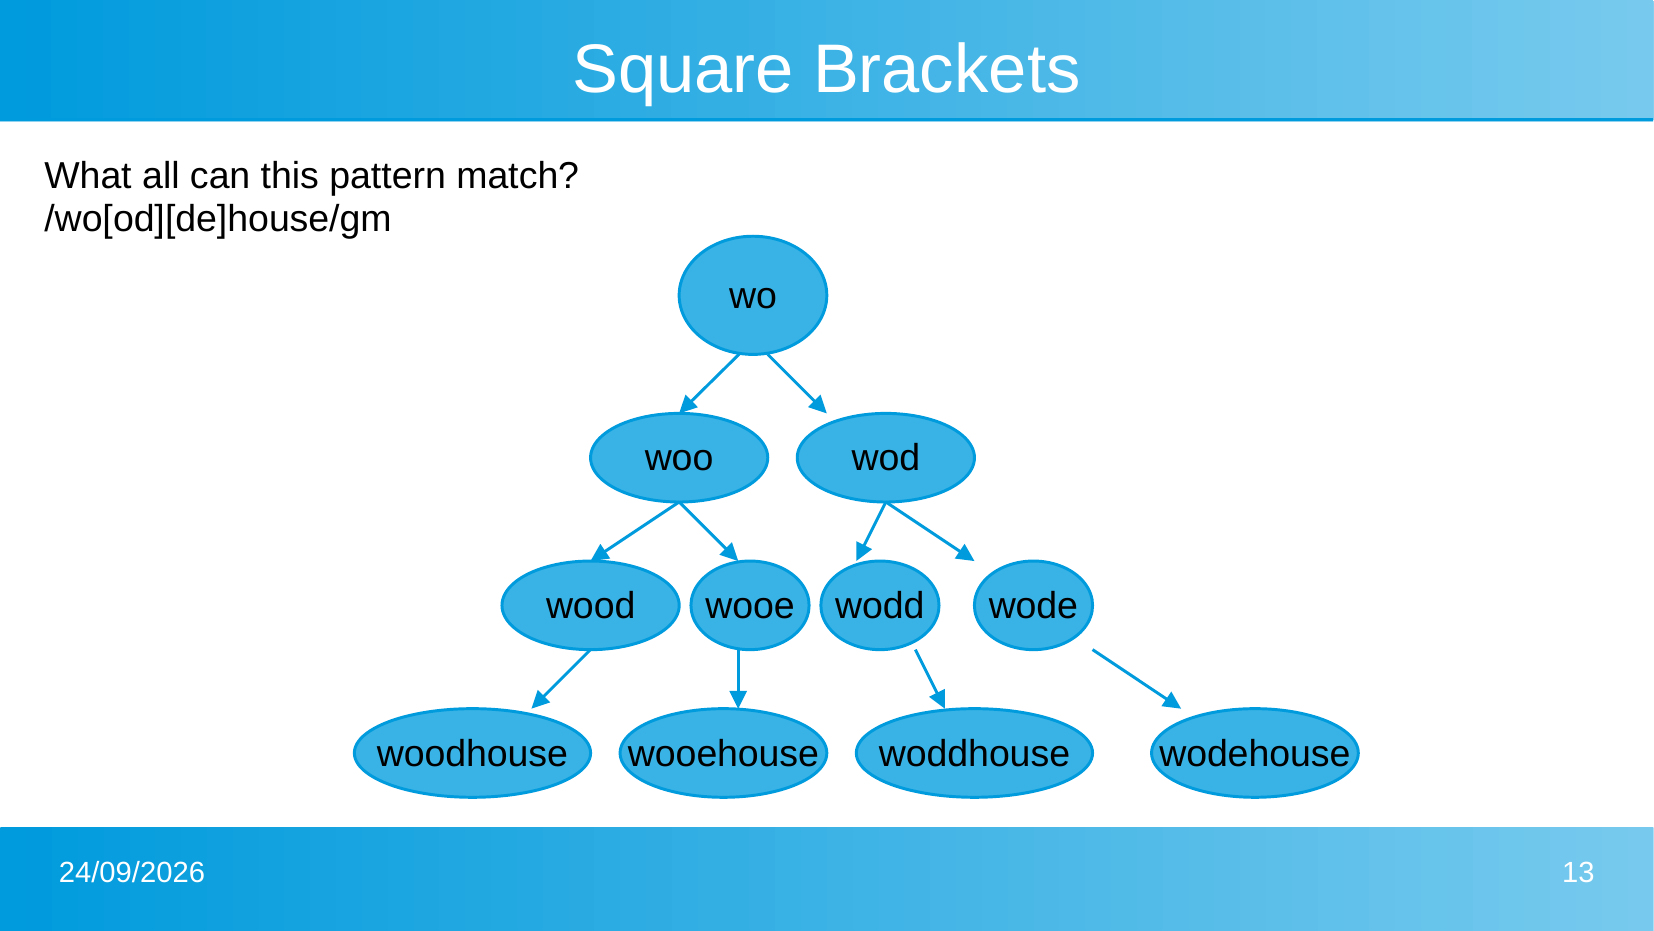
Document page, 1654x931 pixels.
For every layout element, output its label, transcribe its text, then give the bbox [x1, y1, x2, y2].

title Square Brackets [59, 29, 1595, 108]
text_box wooe [690, 561, 810, 650]
text_box woodhouse [354, 708, 591, 798]
text_box wodehouse [1151, 708, 1359, 798]
text_box wod [797, 413, 975, 502]
text_box wo [679, 236, 827, 355]
text_box What all can this pattern match? /wo[od][de]house/gm [29, 147, 1300, 331]
text_box woddhouse [856, 708, 1093, 798]
text_box wodd [820, 561, 940, 650]
text_box wooehouse [620, 708, 827, 798]
text_box wode [974, 561, 1093, 650]
text_box wood [501, 561, 680, 650]
text_box woo [590, 413, 768, 502]
